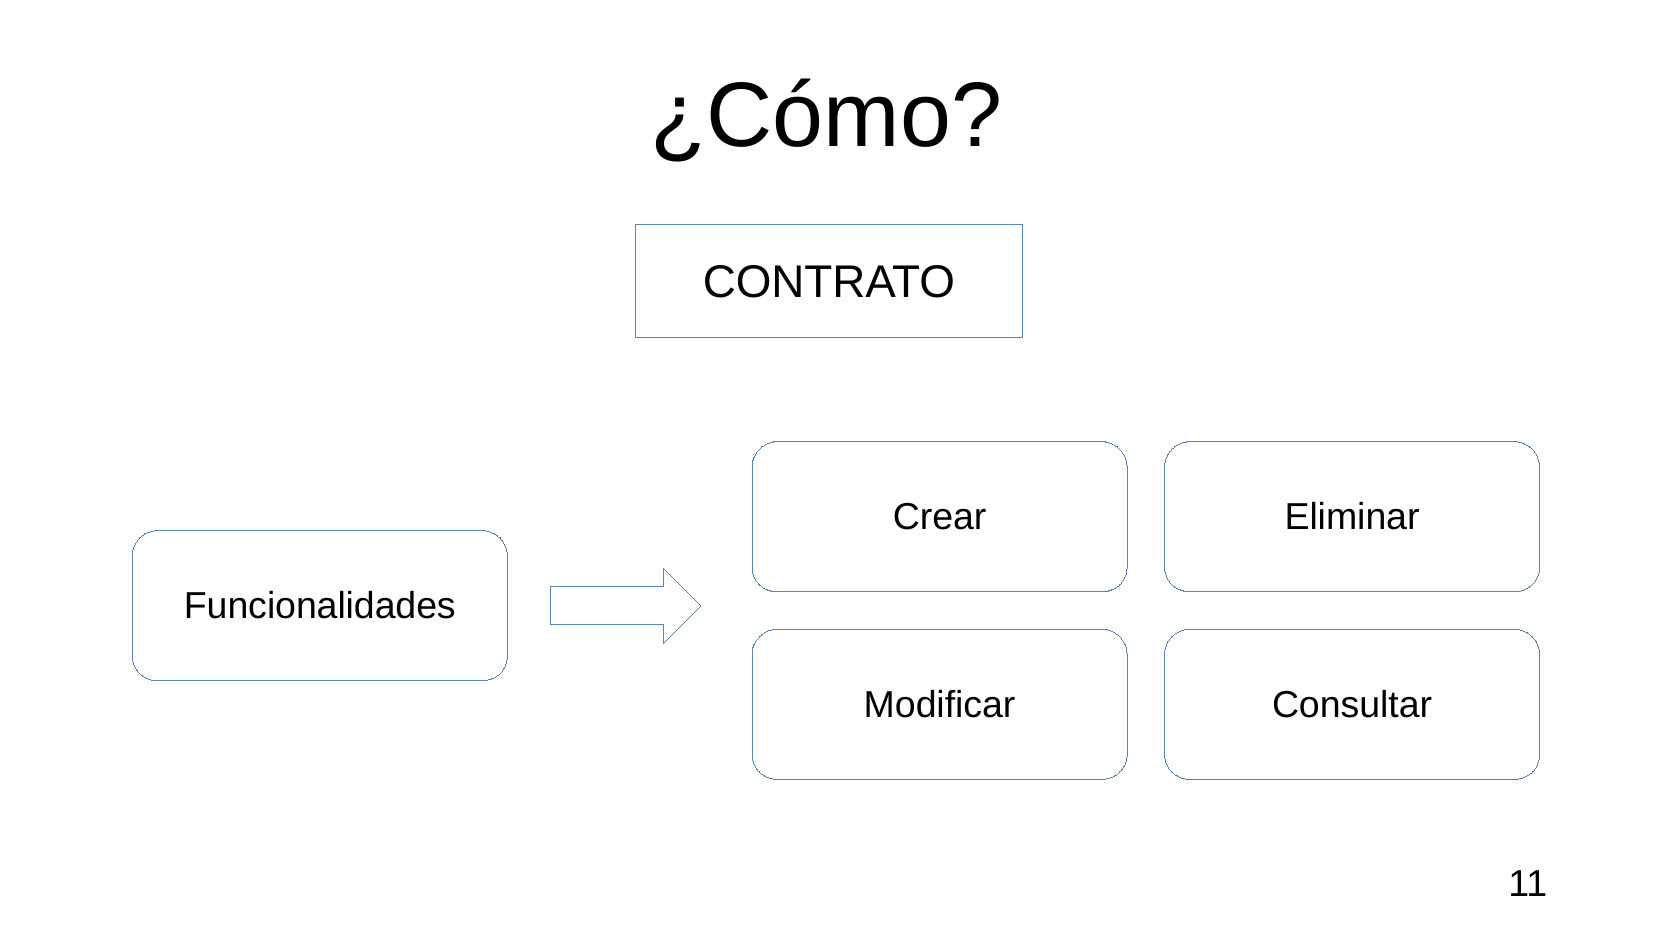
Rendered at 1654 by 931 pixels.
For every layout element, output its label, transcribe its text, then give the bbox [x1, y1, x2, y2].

text_box Crear [752, 441, 1128, 592]
title ¿Cómo? [82, 37, 1571, 193]
text_box <number> [1493, 855, 1654, 931]
text_box CONTRATO [635, 224, 1023, 338]
text_box Eliminar [1164, 441, 1540, 592]
text_box Consultar [1164, 629, 1540, 780]
text_box [550, 568, 701, 644]
text_box Funcionalidades [132, 530, 508, 681]
text_box Modificar [752, 629, 1128, 780]
